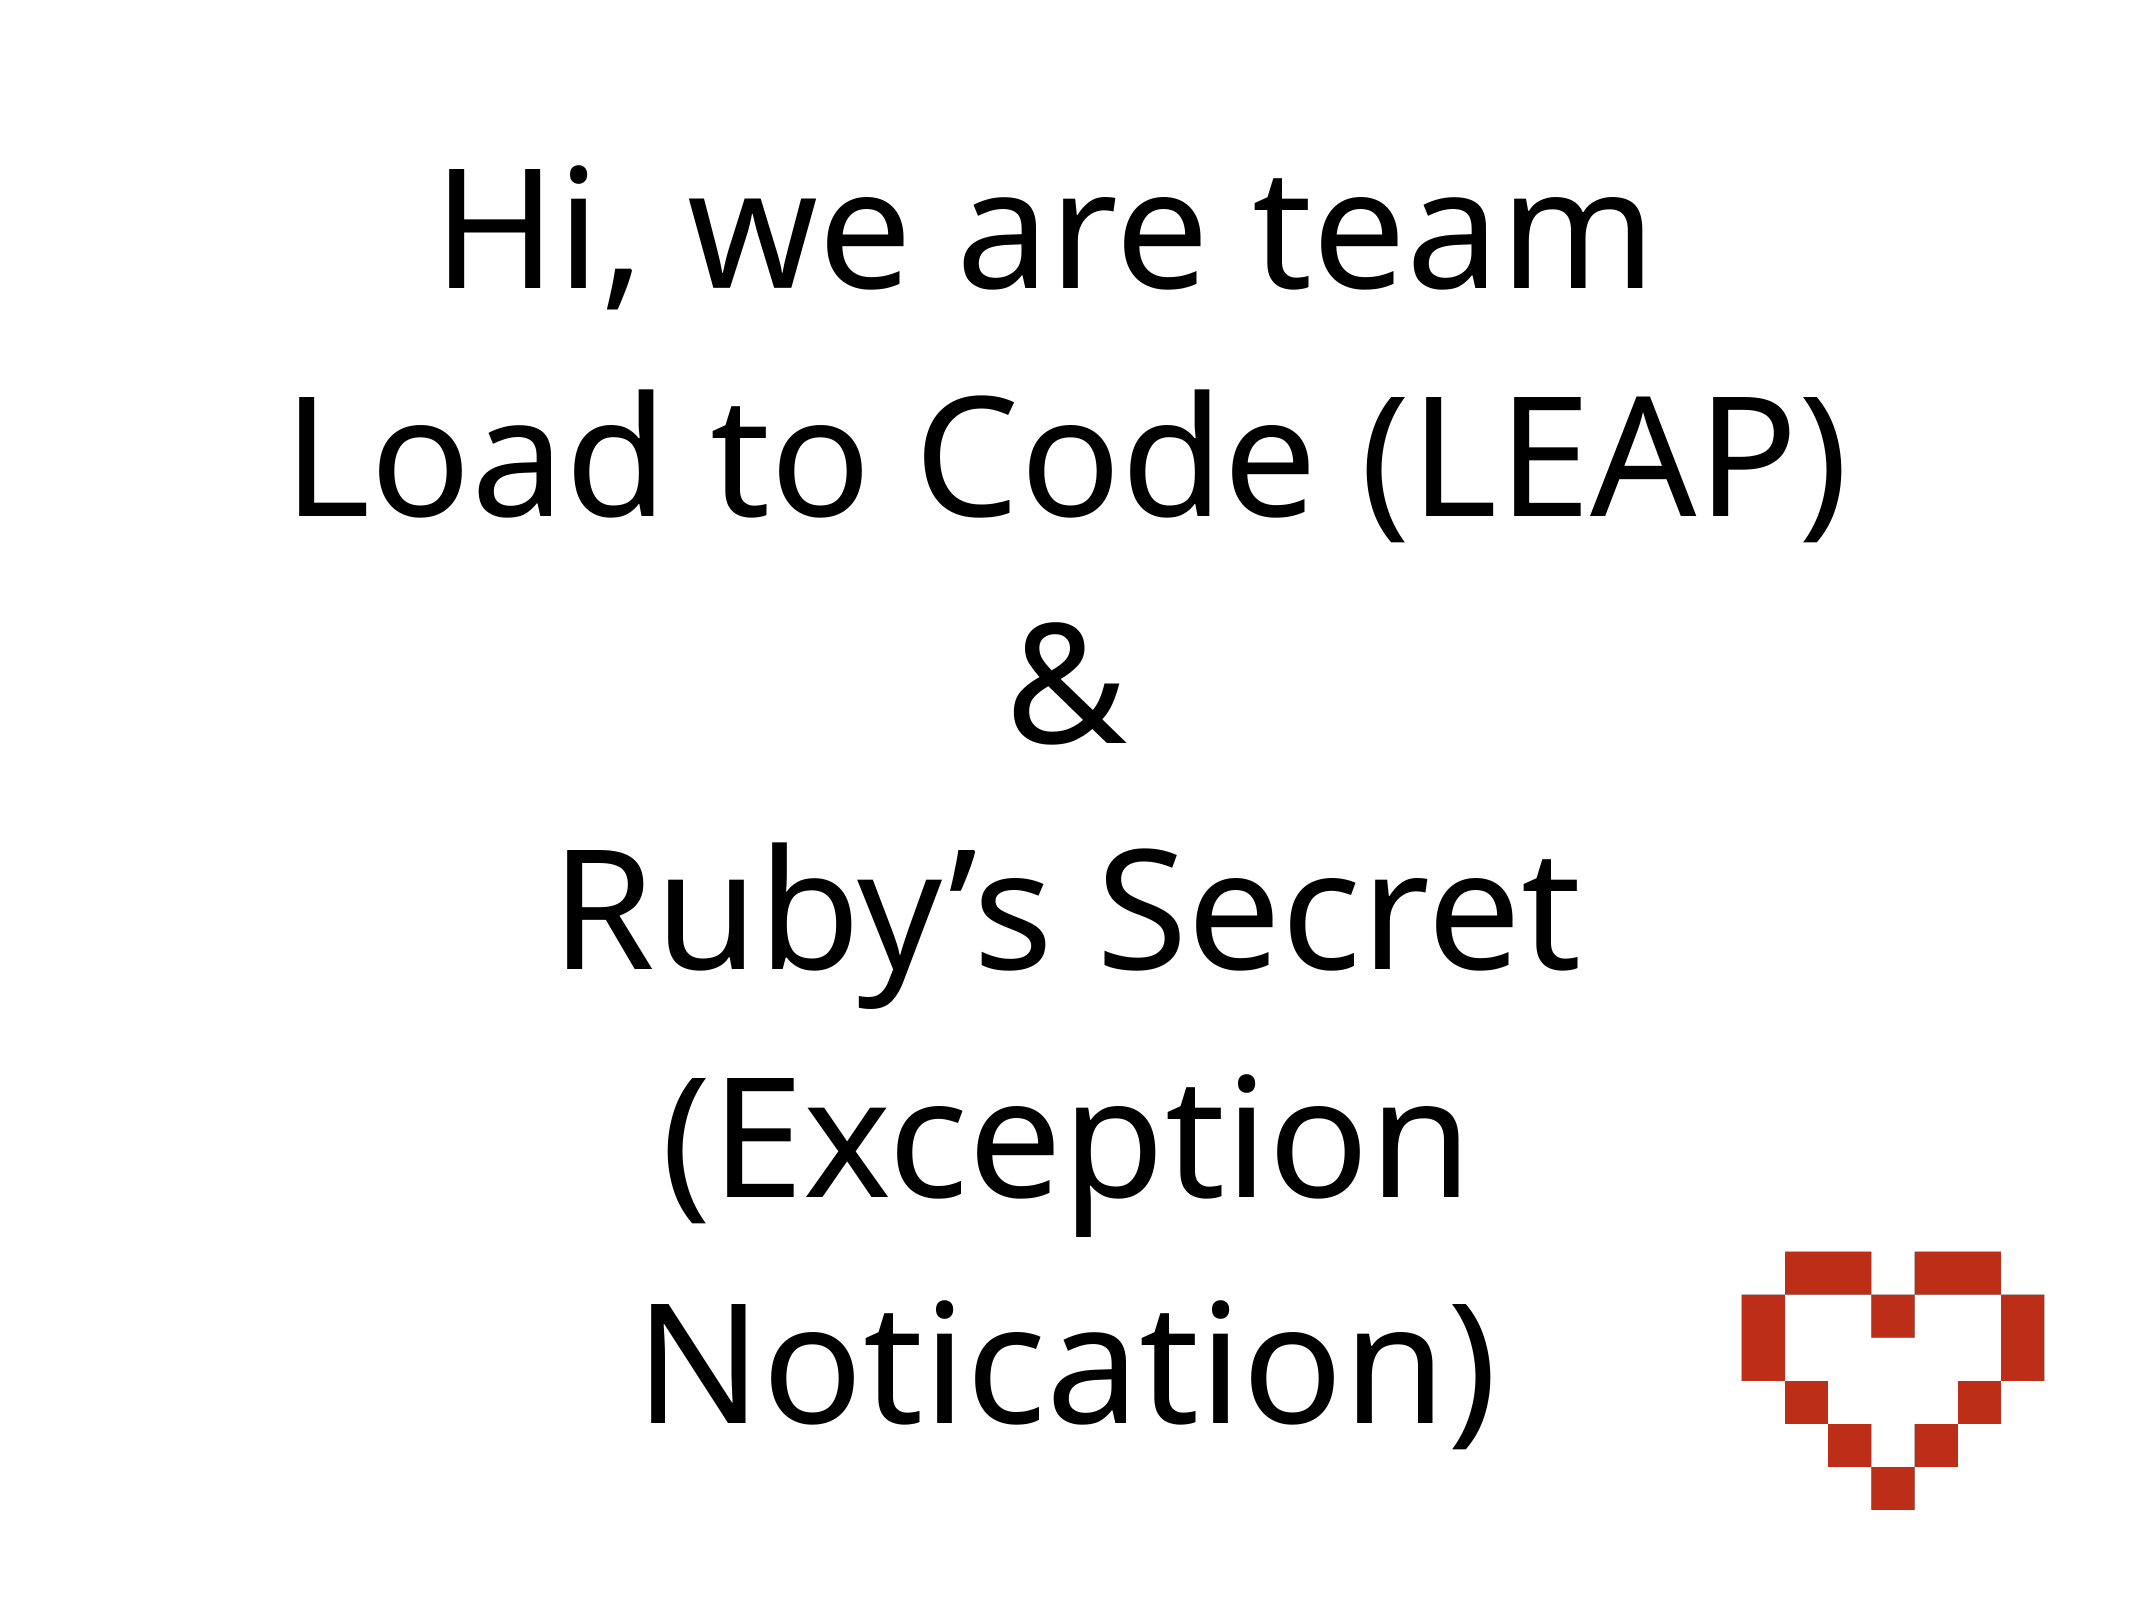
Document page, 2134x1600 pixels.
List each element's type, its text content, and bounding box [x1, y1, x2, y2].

text_box Hi, we are team Load to Code (LEAP) & Ruby’s Secret (Exception Notication) [208, 103, 1926, 1236]
picture [1721, 1209, 2065, 1552]
